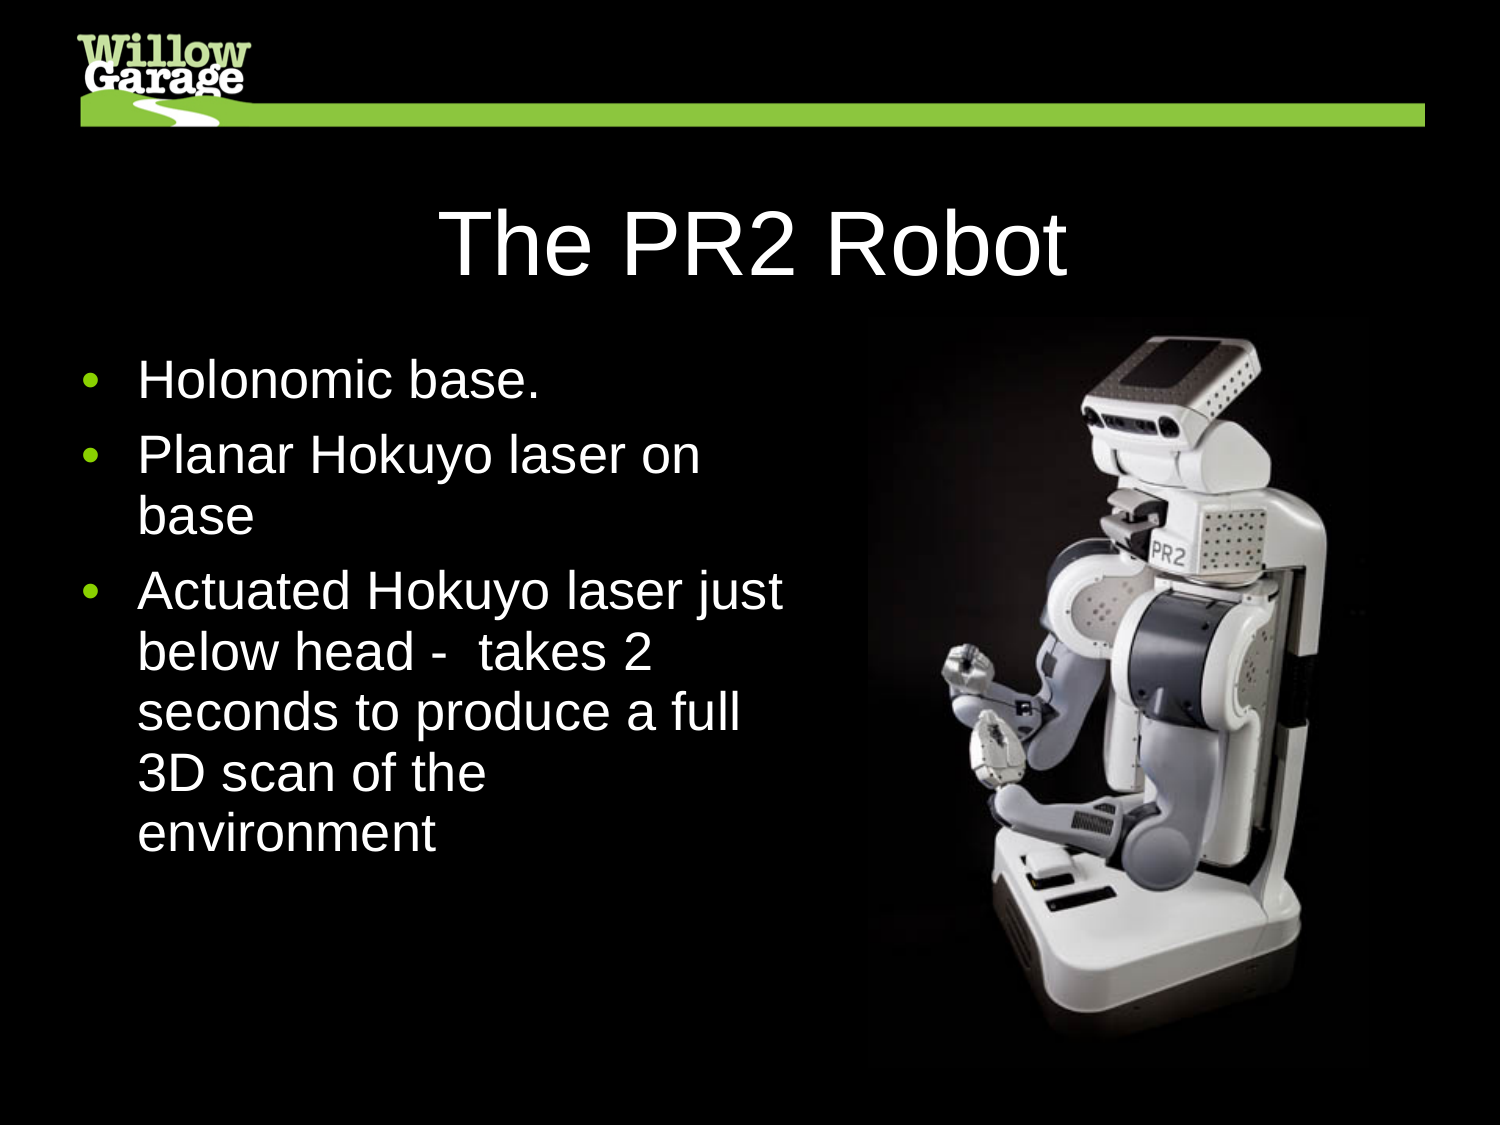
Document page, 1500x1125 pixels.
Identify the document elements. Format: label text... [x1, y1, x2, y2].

list Holonomic base. Planar Hokuyo laser on base Actuated Hokuyo laser just below head - takes 2 seconds to produce a full 3D scan of the environment [75, 349, 788, 1078]
picture [50, 0, 1425, 153]
title The PR2 Robot [75, 144, 1426, 343]
picture [868, 317, 1369, 1068]
